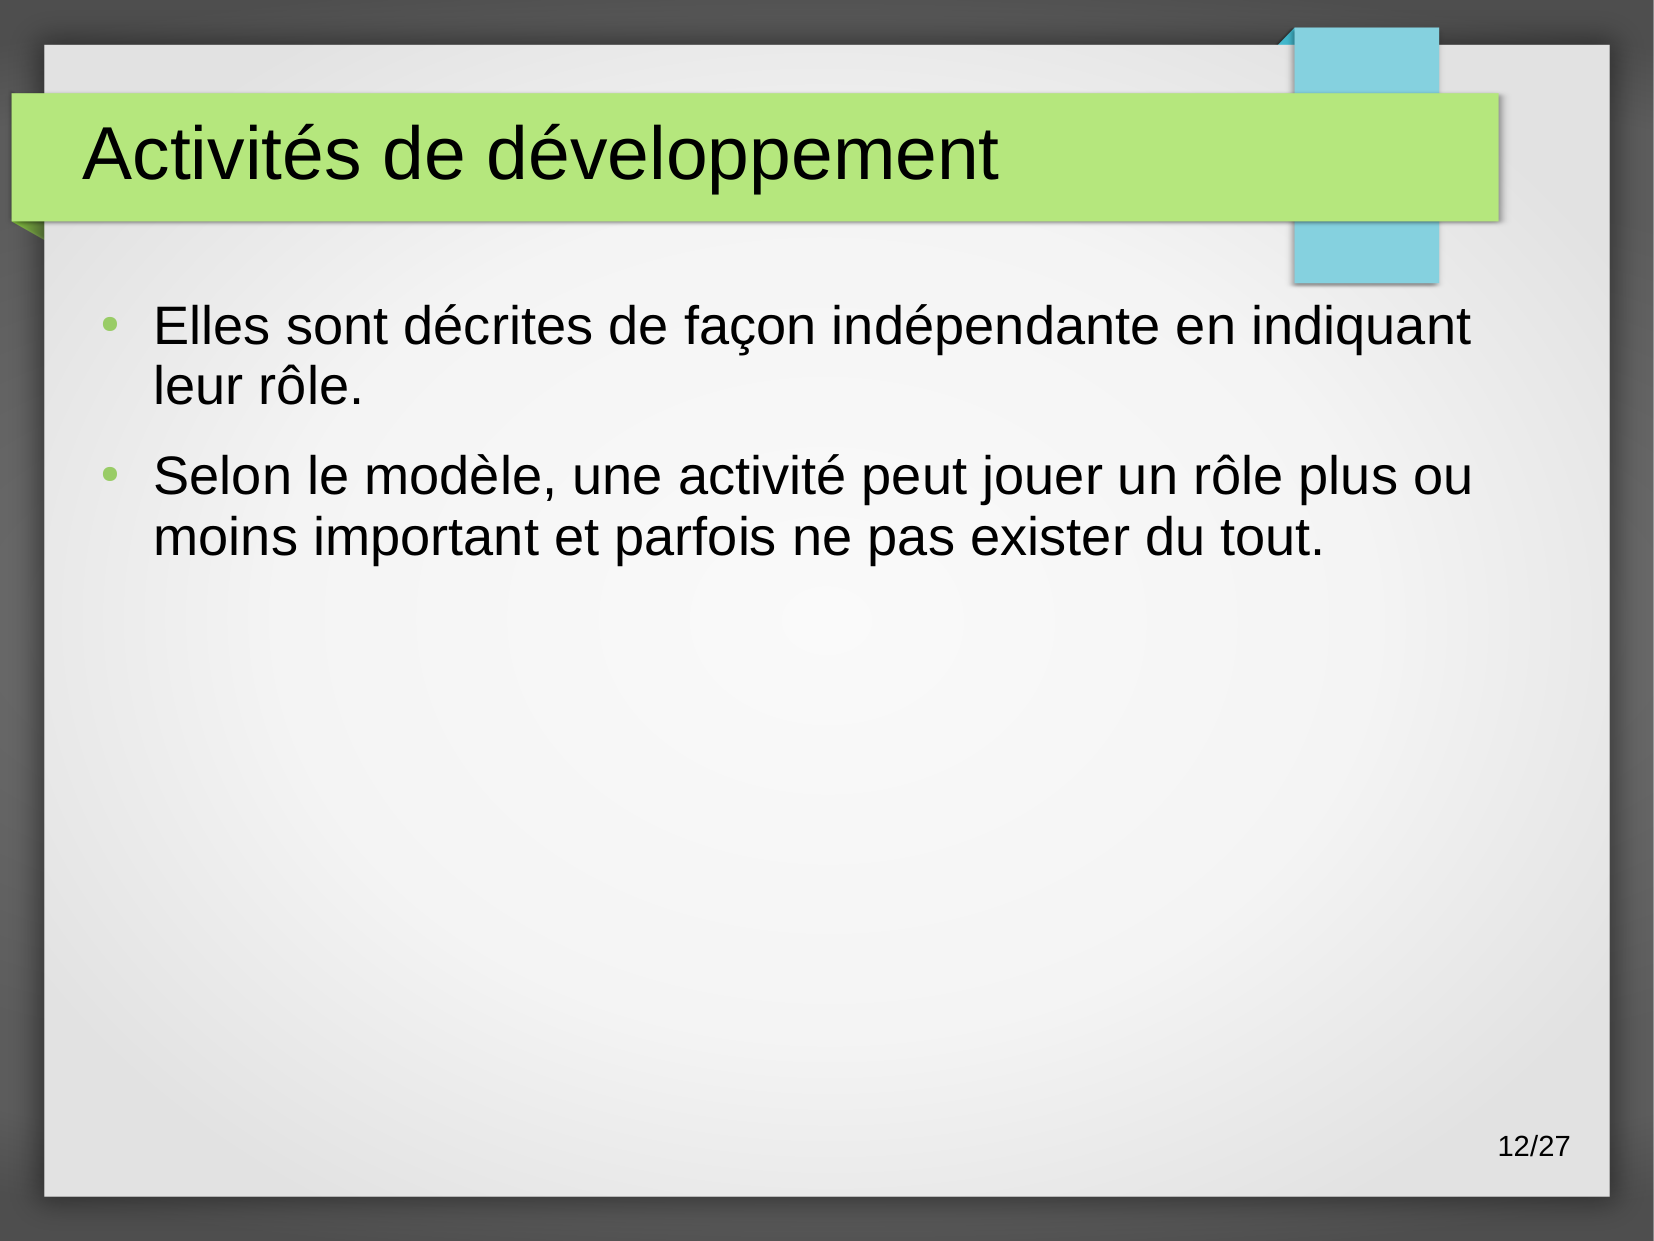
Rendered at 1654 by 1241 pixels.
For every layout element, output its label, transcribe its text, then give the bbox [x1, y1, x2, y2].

title Activités de développement [82, 94, 1264, 213]
list Elles sont décrites de façon indépendante en indiquant leur rôle. Selon le modèle, une activité peut jouer un rôle plus ou moins important et parfois ne pas exister du tout. [82, 295, 1571, 1015]
picture [0, 0, 1654, 1241]
